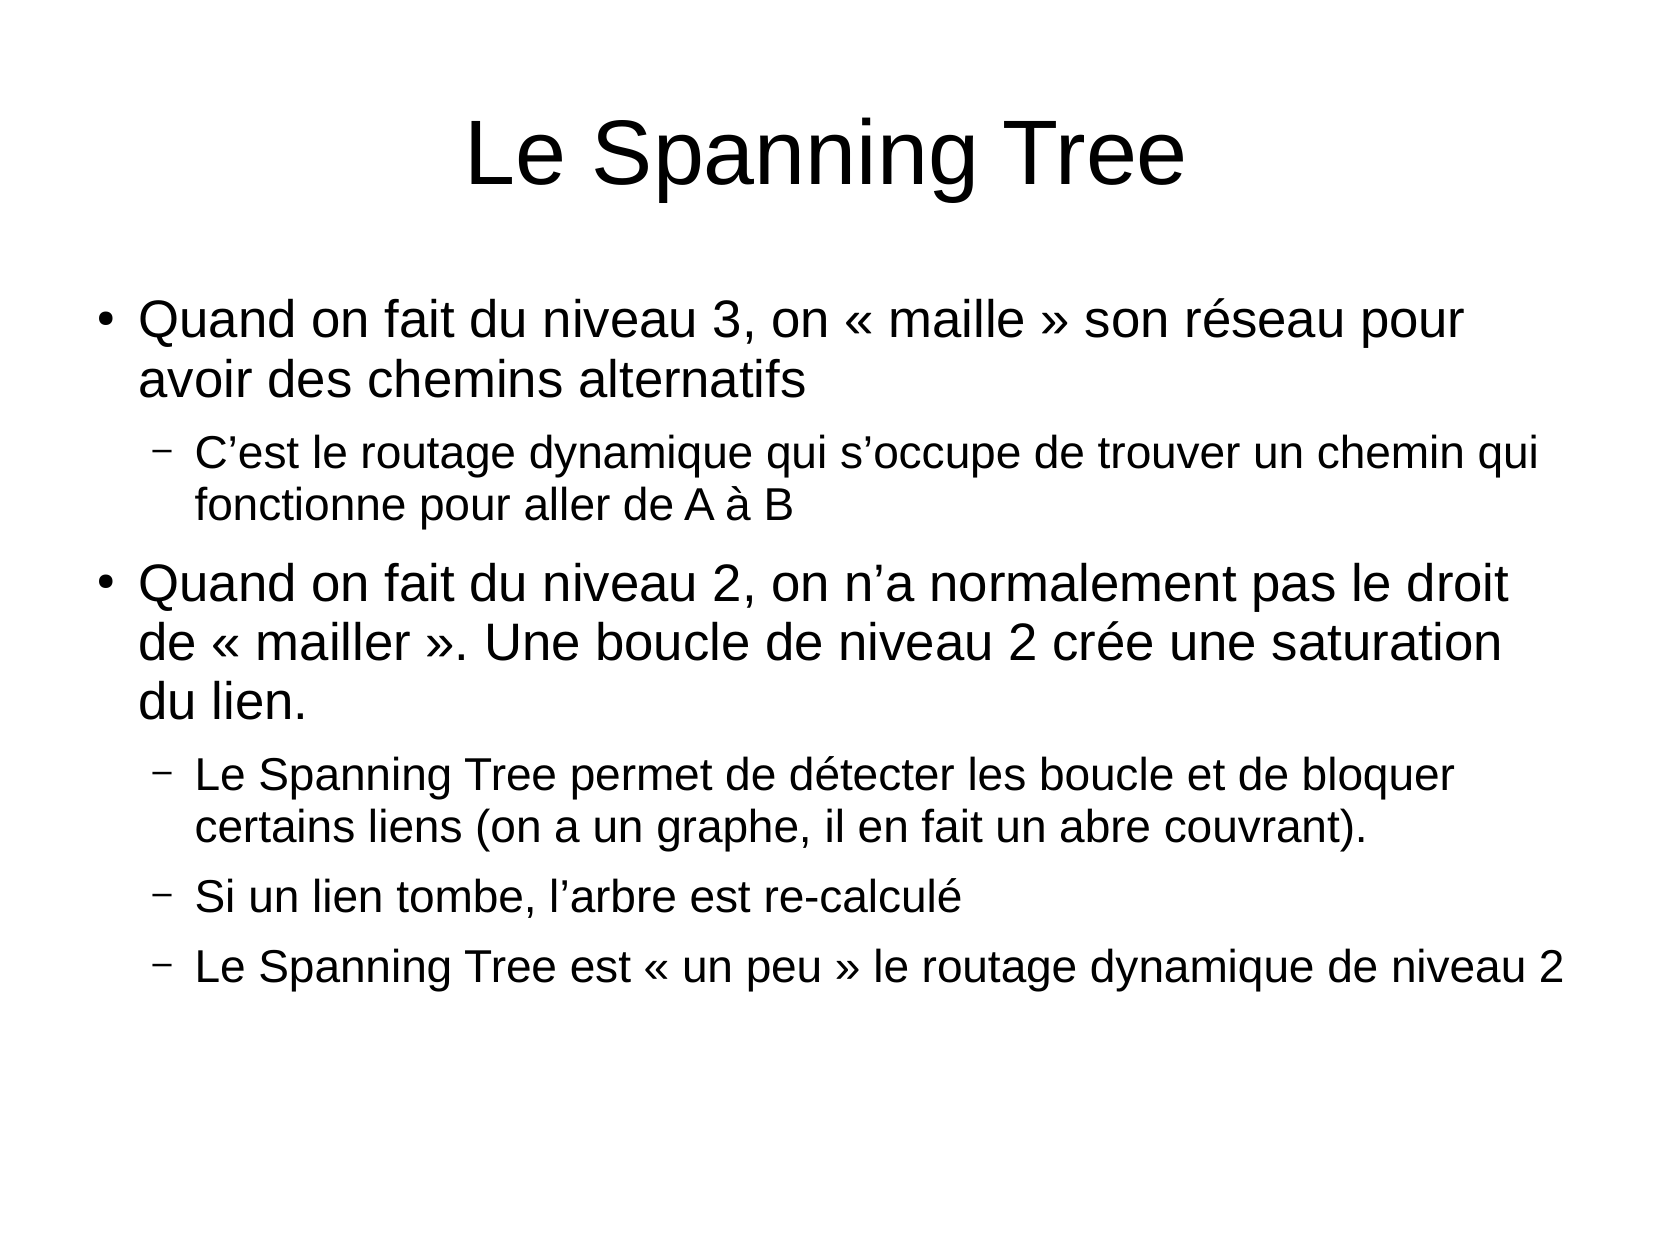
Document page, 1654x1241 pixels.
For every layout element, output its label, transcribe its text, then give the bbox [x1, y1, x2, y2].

title Le Spanning Tree [82, 49, 1571, 257]
list Quand on fait du niveau 3, on « maille » son réseau pour avoir des chemins alternatifs C’est le routage dynamique qui s’occupe de trouver un chemin qui fonctionne pour aller de A à B Quand on fait du niveau 2, on n’a normalement pas le droit de « mailler ». Une boucle de niveau 2 crée une saturation du lien. Le Spanning Tree permet de détecter les boucle et de bloquer certains liens (on a un graphe, il en fait un abre couvrant). Si un lien tombe, l’arbre est re-calculé Le Spanning Tree est « un peu » le routage dynamique de niveau 2 [82, 290, 1571, 1010]
